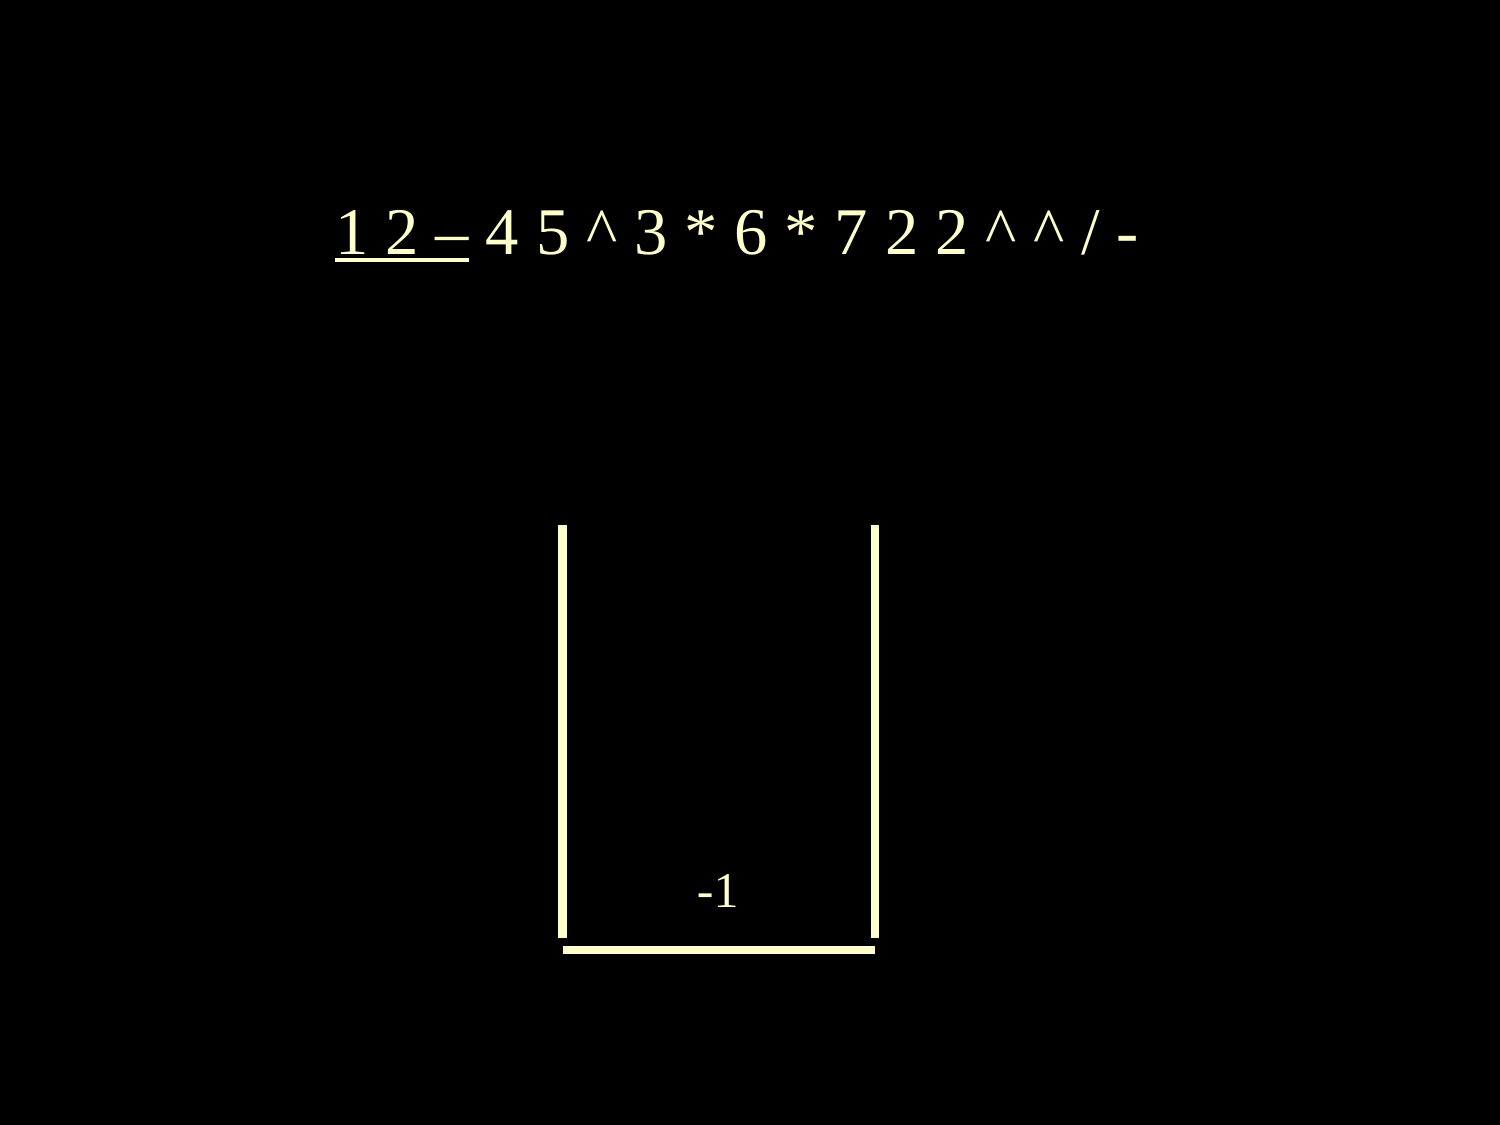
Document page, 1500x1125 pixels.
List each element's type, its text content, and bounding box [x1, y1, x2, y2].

text_box -1 [682, 799, 763, 926]
text_box 1 2 – 4 5 ^ 3 * 6 * 7 2 2 ^ ^ / - [320, 187, 1155, 277]
